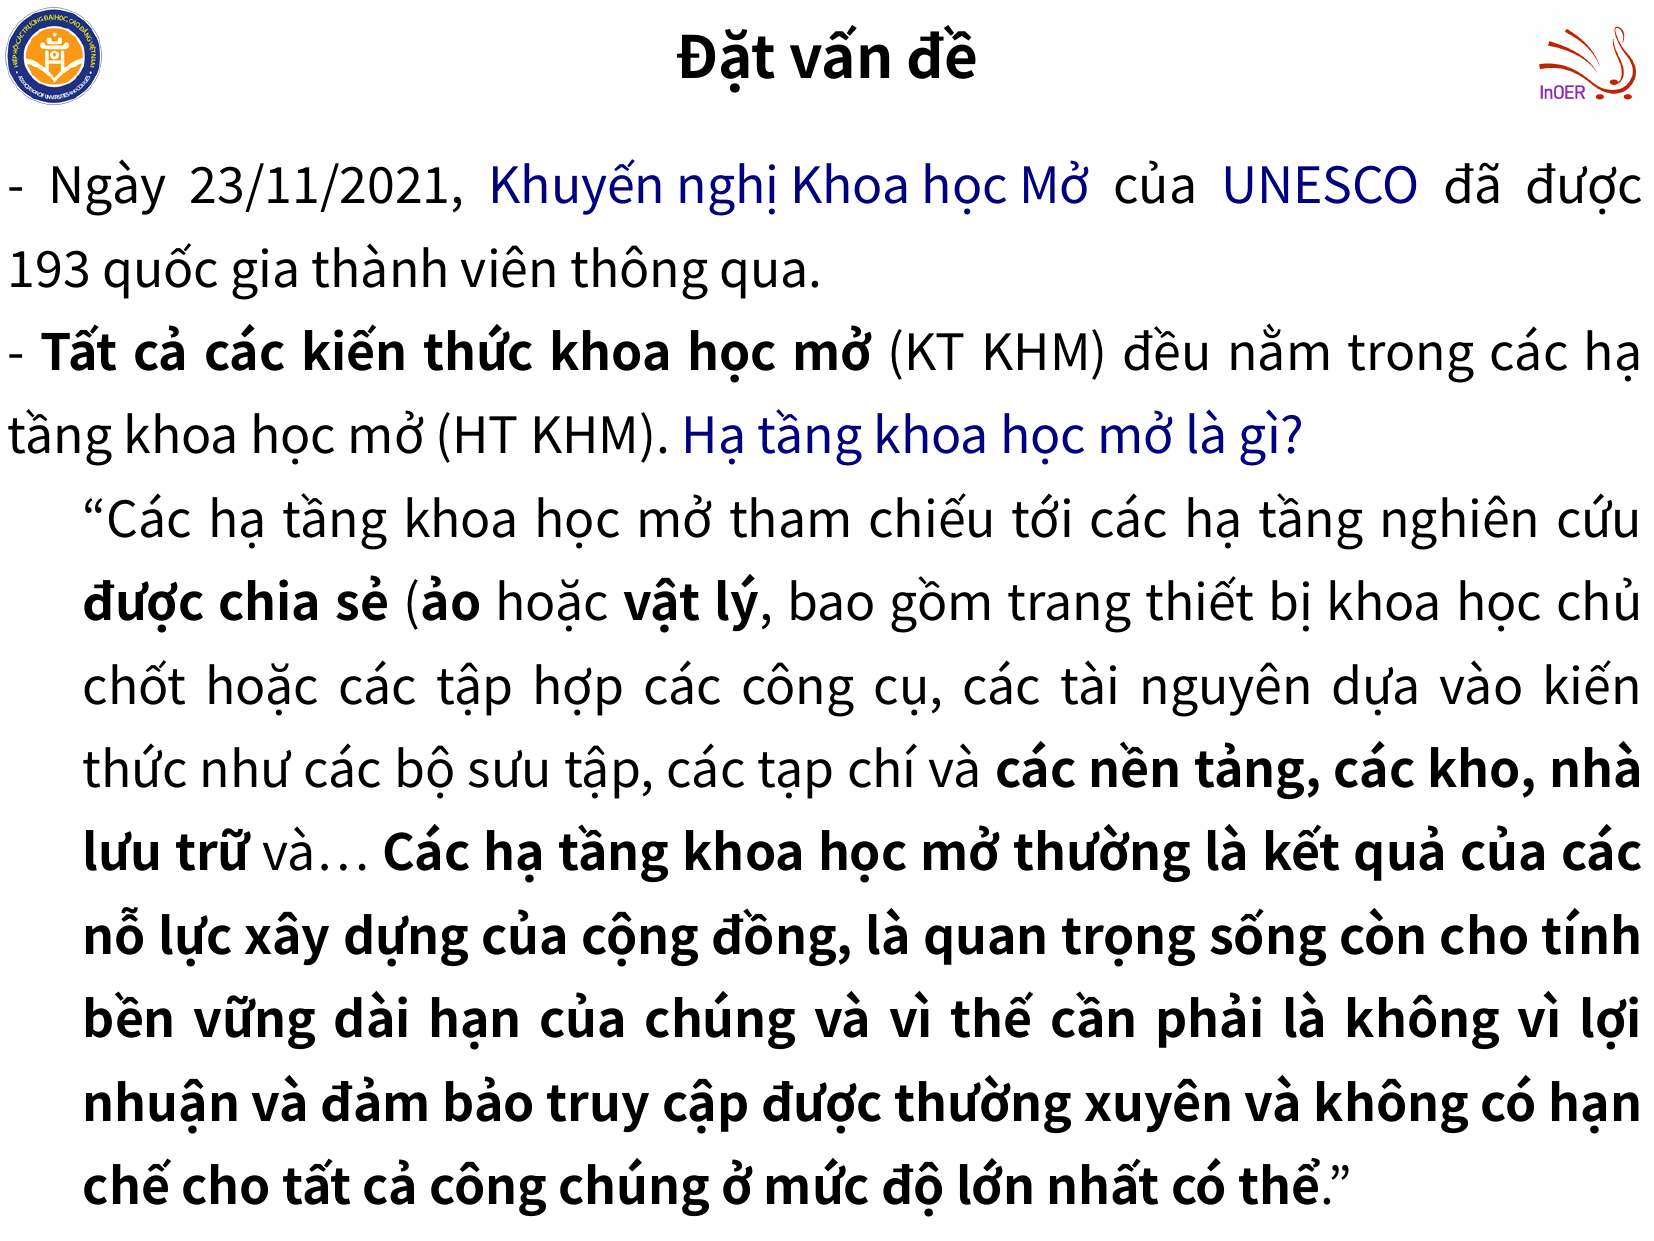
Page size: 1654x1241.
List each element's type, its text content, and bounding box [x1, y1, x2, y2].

text_box - Ngày 23/11/2021, Khuyến nghị Khoa học Mở của UNESCO đã được 193 quốc gia thành viên thông qua. - Tất cả các kiến thức khoa học mở (KT KHM) đều nằm trong các hạ tầng khoa học mở (HT KHM). Hạ tầng khoa học mở là gì? “Các hạ tầng khoa học mở tham chiếu tới các hạ tầng nghiên cứu được chia sẻ (ảo hoặc vật lý, bao gồm trang thiết bị khoa học chủ chốt hoặc các tập hợp các công cụ, các tài nguyên dựa vào kiến thức như các bộ sưu tập, các tạp chí và các nền tảng, các kho, nhà lưu trữ và… Các hạ tầng khoa học mở thường là kết quả của các nỗ lực xây dựng của cộng đồng, là quan trọng sống còn cho tính bền vững dài hạn của chúng và vì thế cần phải là không vì lợi nhuận và đảm bảo truy cập được thường xuyên và không có hạn chế cho tất cả công chúng ở mức độ lớn nhất có thể.” [7, 134, 1643, 1220]
picture [1511, 7, 1653, 120]
title Đặt vấn đề [107, 11, 1511, 96]
picture [1, 5, 107, 107]
